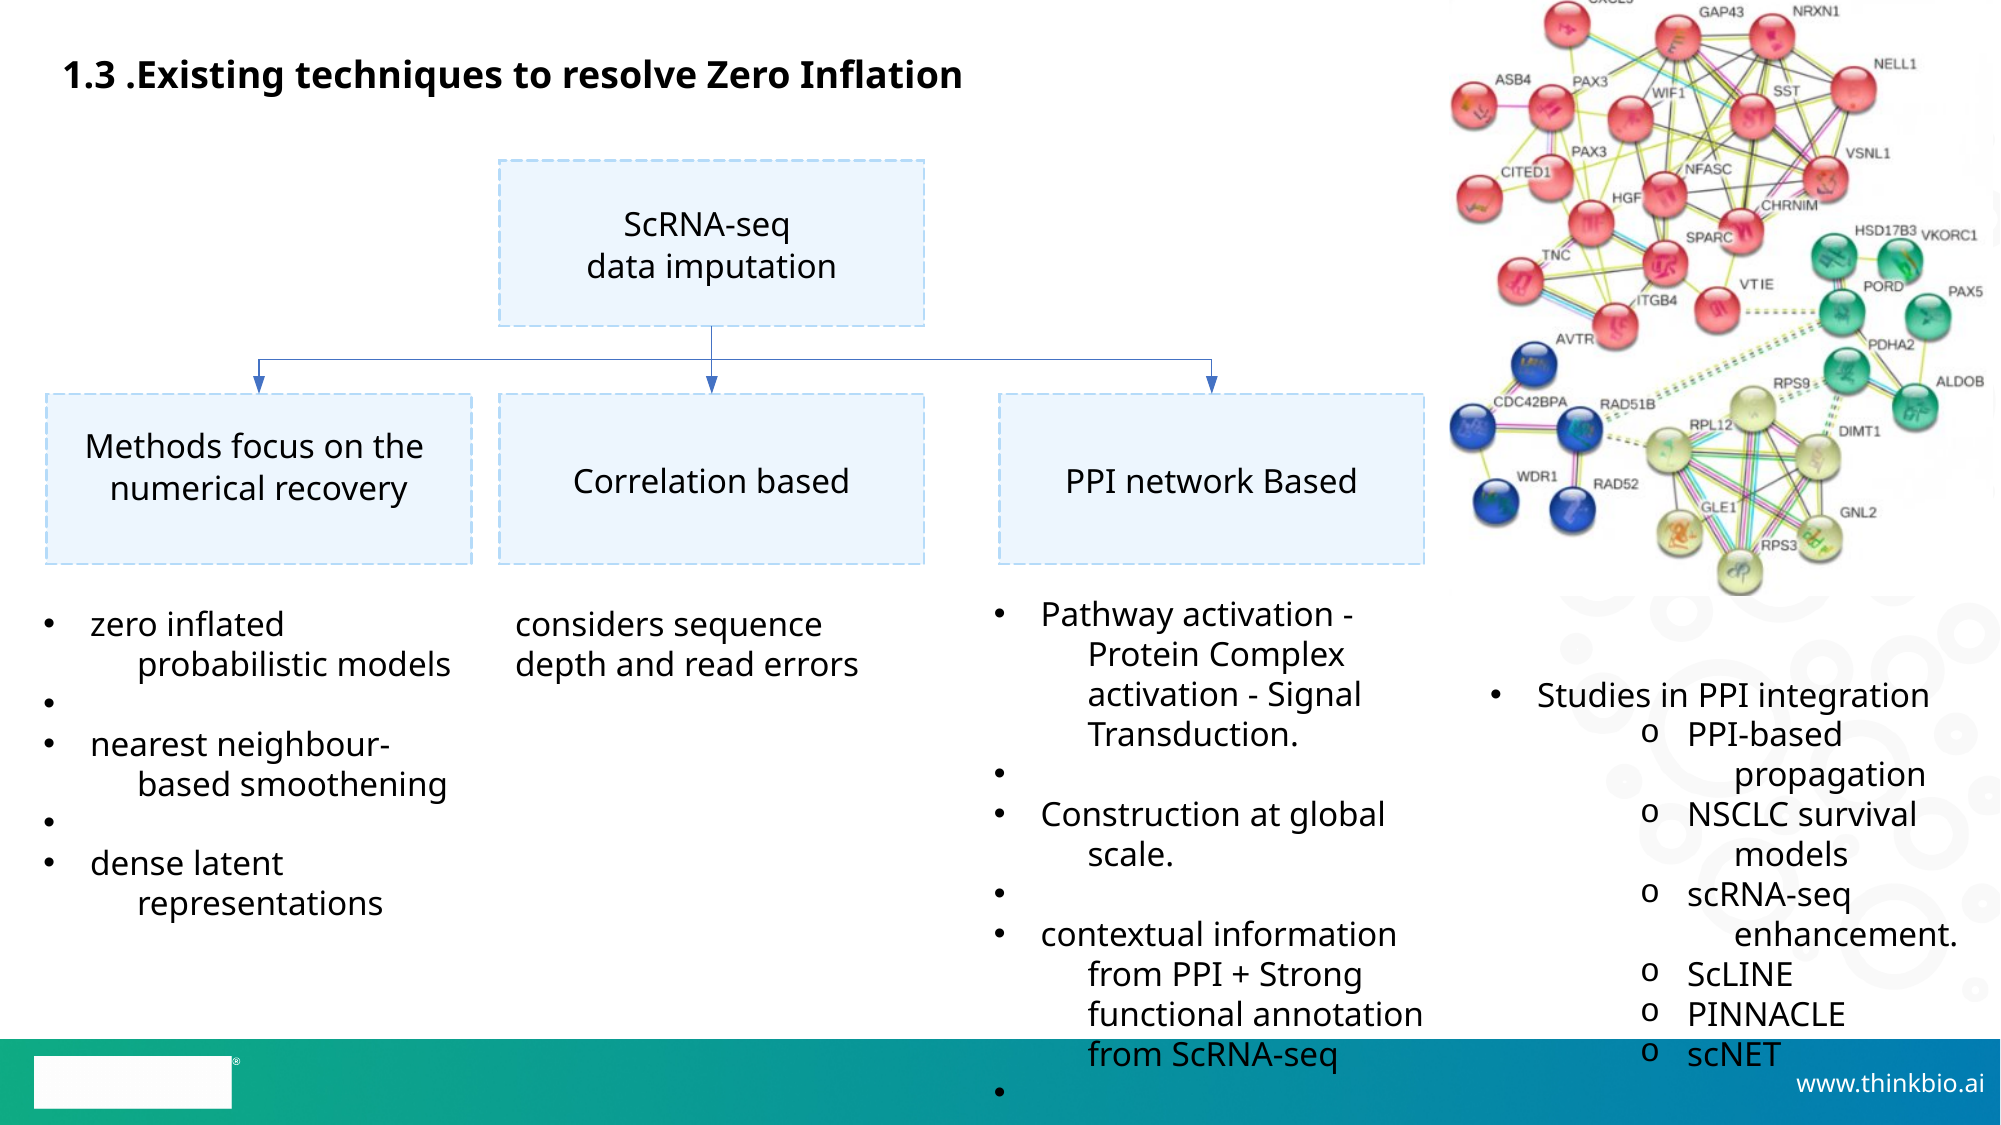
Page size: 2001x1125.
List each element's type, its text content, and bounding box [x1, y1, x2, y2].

text_box ScRNA-seq data imputation [499, 160, 925, 326]
text_box Pathway activation - Protein Complex activation - Signal Transduction. Construction at global scale. contextual information from PPI + Strong functional annotation from ScRNA-seq [978, 586, 1484, 1125]
text_box Methods focus on the numerical recovery [46, 393, 472, 565]
text_box Studies in PPI integration PPI-based propagation NSCLC survival models scRNA-seq enhancement. ScLINE PINNACLE scNET [1475, 666, 2000, 1010]
text_box zero inflated probabilistic models nearest neighbour-based smoothening dense latent representations [28, 595, 500, 980]
text_box 1.3 .Existing techniques to resolve Zero Inflation [47, 43, 1048, 191]
picture [1449, 0, 1993, 596]
text_box PPI network Based [999, 393, 1425, 565]
text_box Correlation based [499, 393, 925, 565]
text_box considers sequence depth and read errors [500, 595, 925, 737]
